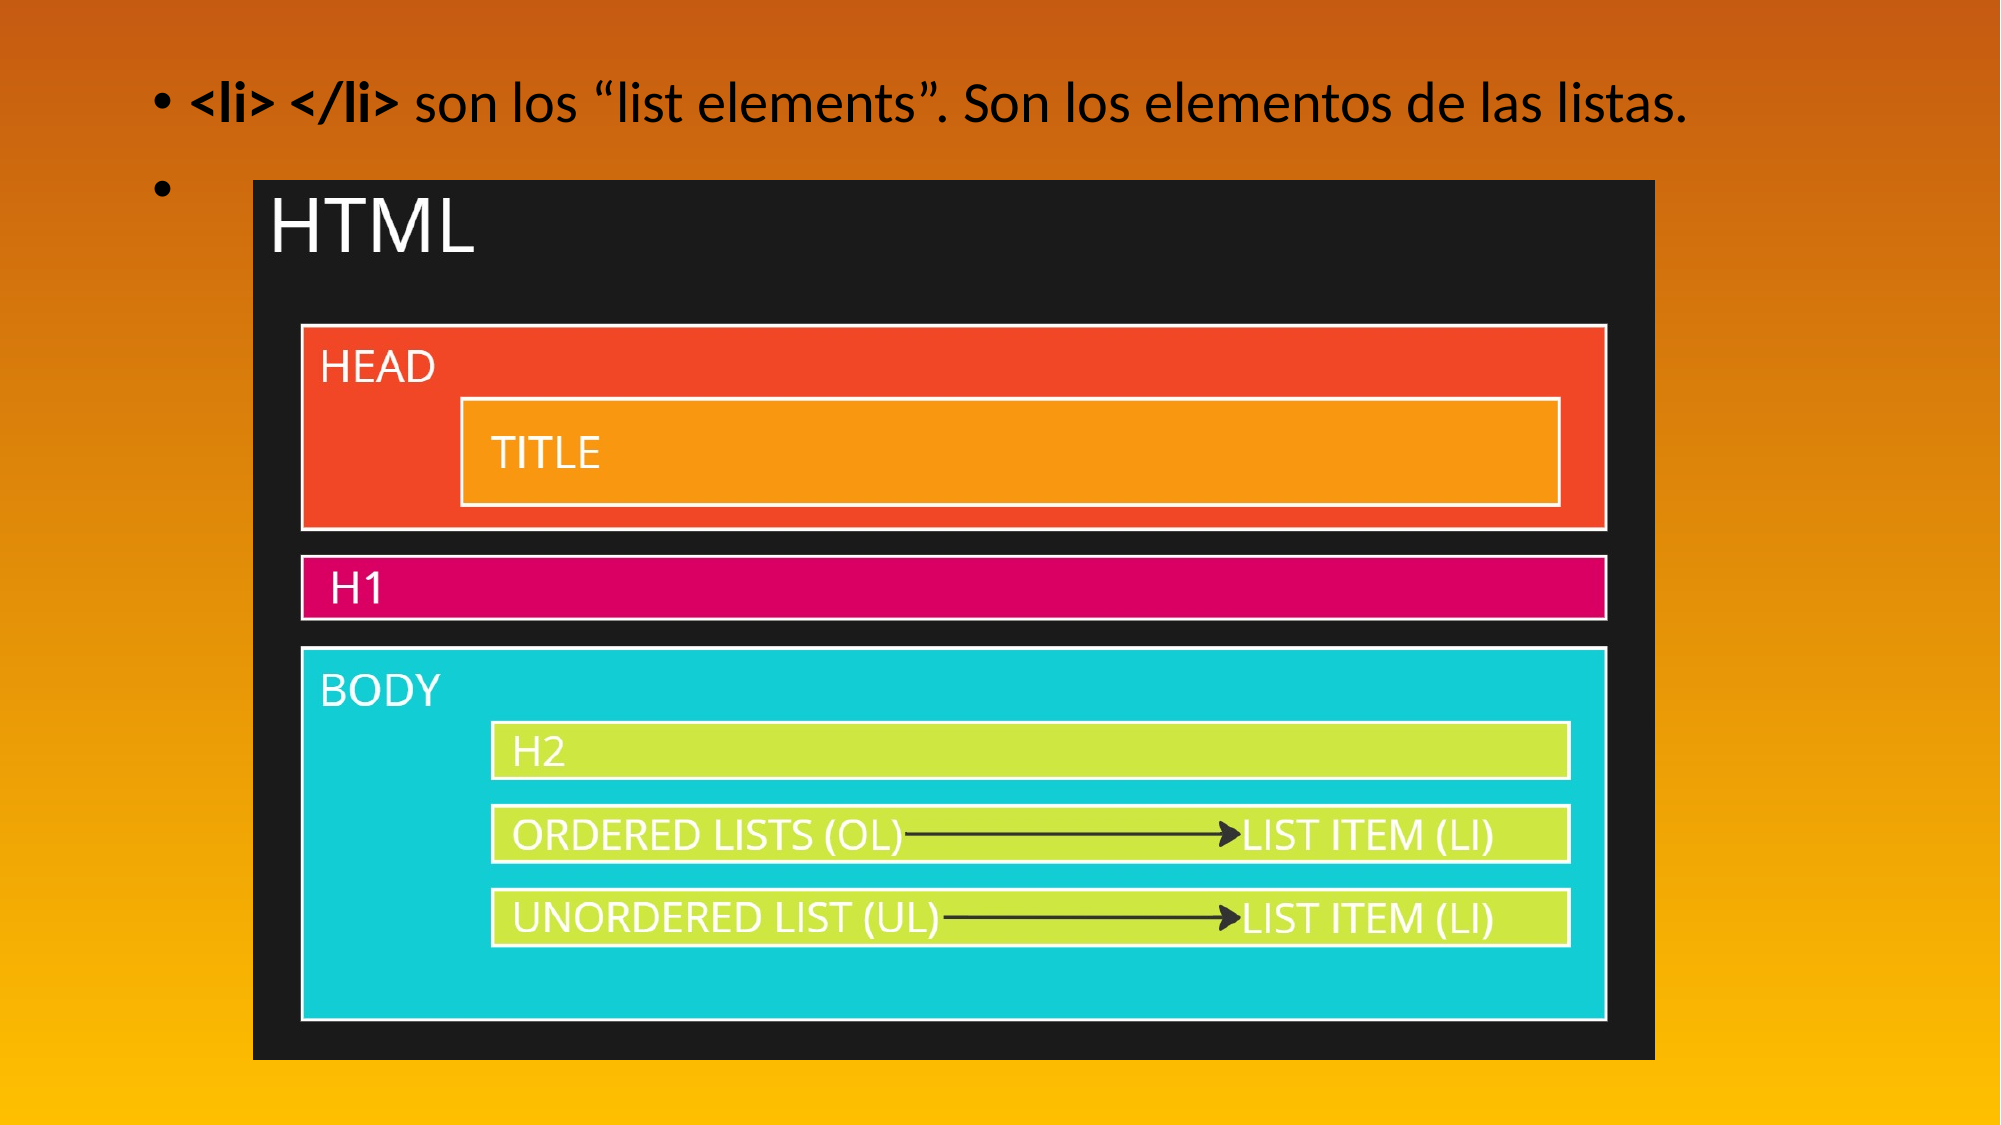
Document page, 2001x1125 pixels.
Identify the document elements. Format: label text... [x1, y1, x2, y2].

list <li> </li> son los “list elements”. Son los elementos de las listas. [137, 64, 1863, 1014]
picture [253, 180, 1655, 1061]
